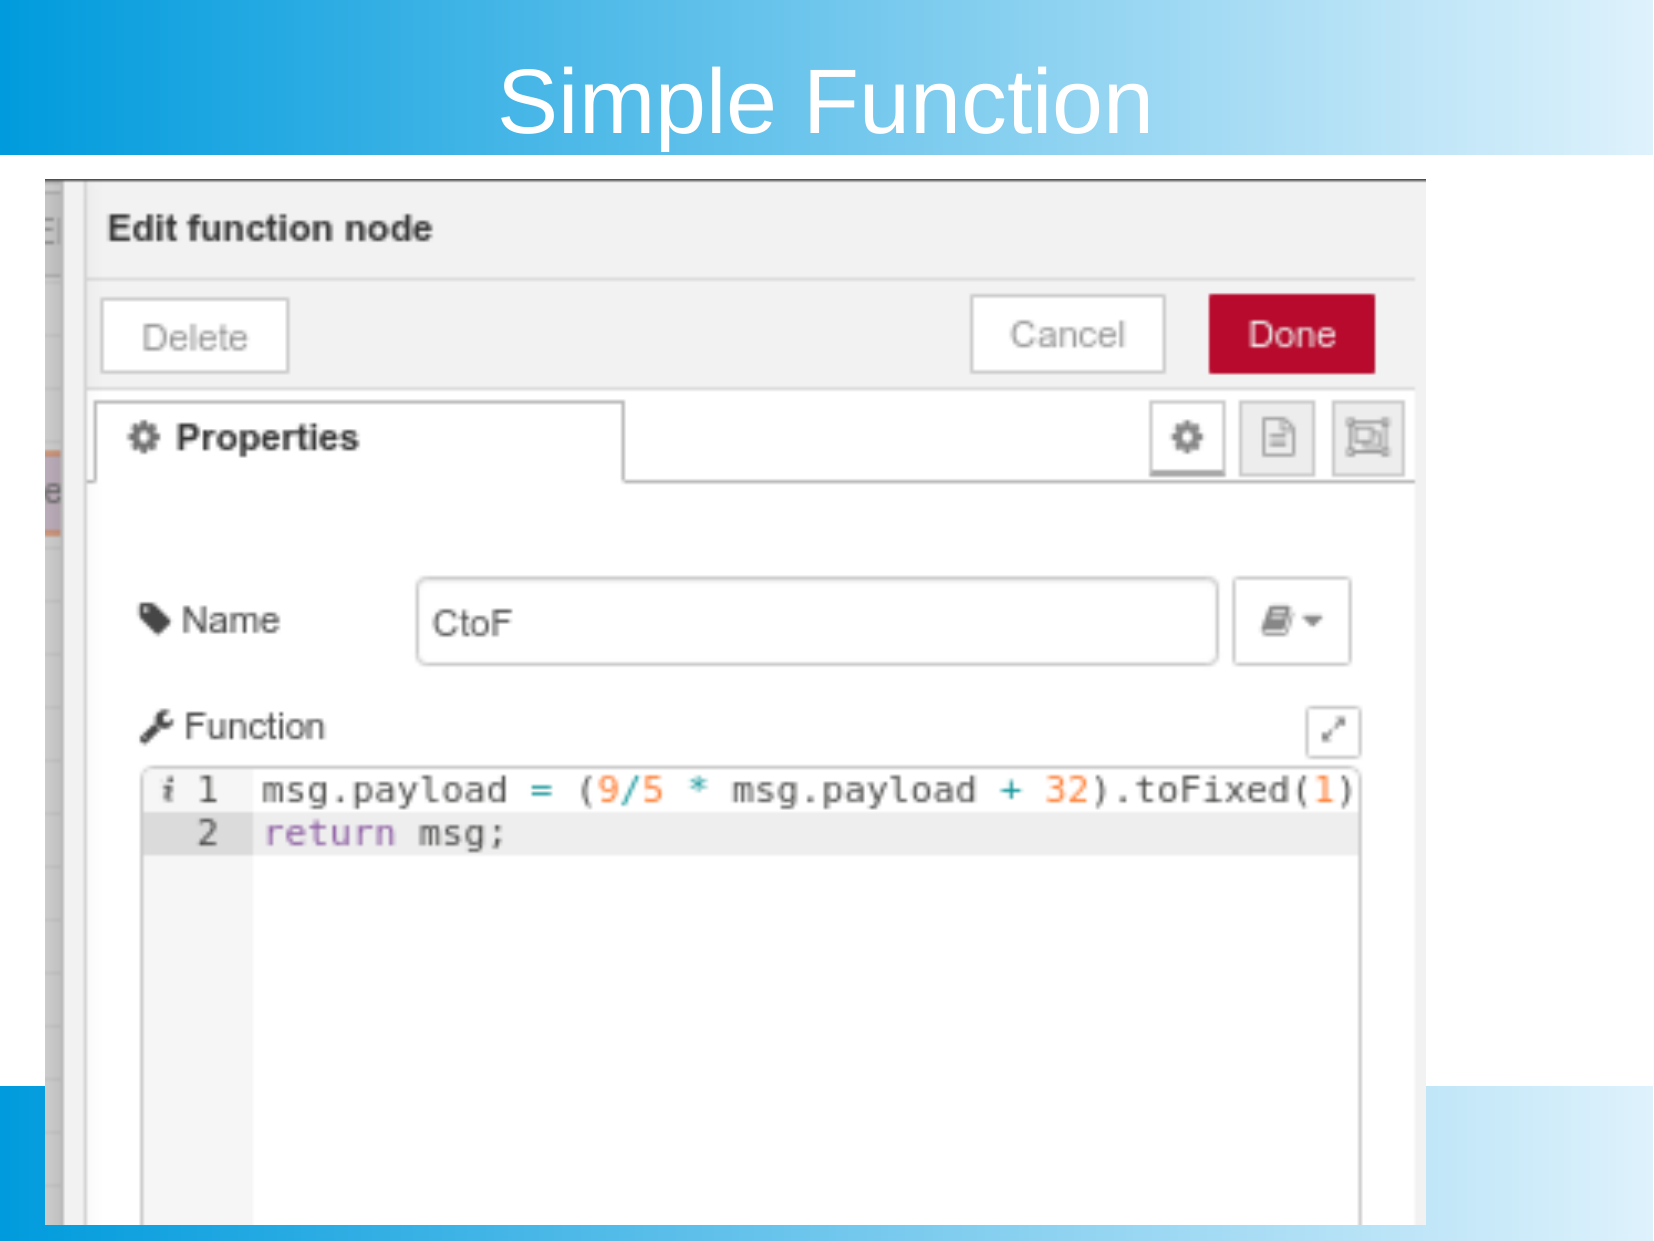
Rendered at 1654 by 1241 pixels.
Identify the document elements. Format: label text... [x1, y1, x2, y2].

title Simple Function [82, 49, 1571, 155]
picture [45, 179, 1426, 1241]
